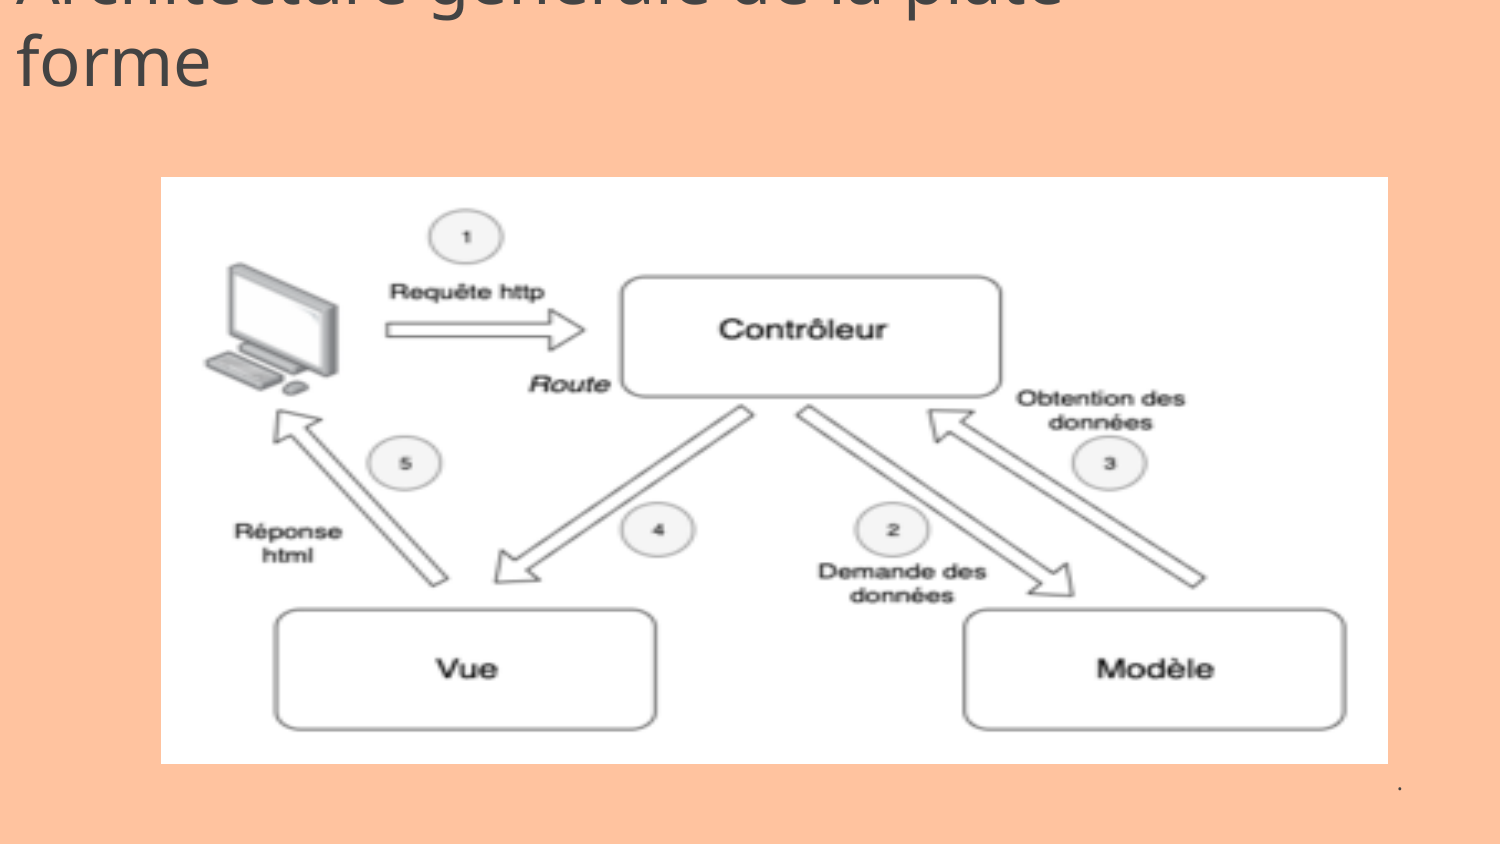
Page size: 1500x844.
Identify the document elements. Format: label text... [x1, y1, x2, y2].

picture [161, 177, 1388, 764]
title Architecture générale de la plate-forme [16, 20, 1137, 101]
subtitle . [1396, 763, 1482, 825]
